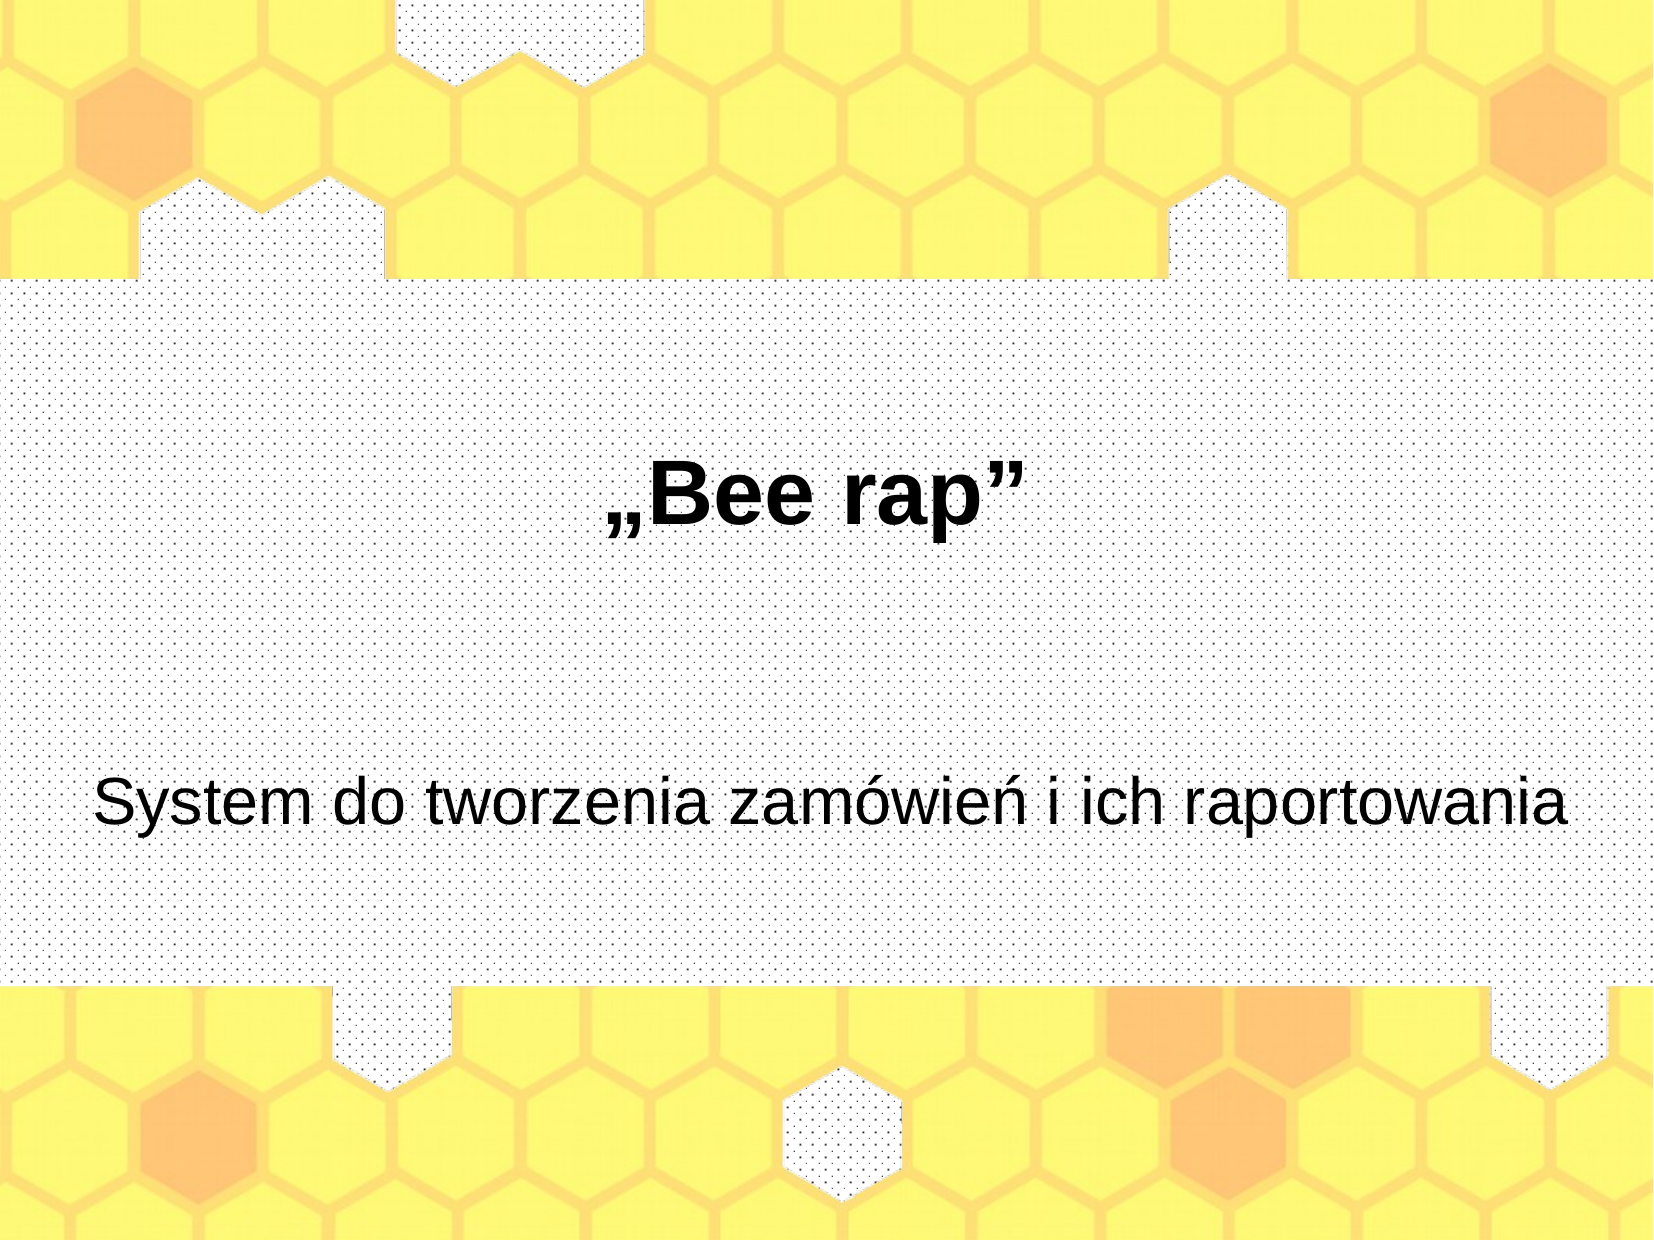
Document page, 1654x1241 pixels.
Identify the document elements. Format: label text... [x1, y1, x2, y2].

title „Bee rap” [71, 360, 1561, 627]
subtitle System do tworzenia zamówień i ich raportowania [86, 690, 1576, 914]
picture [0, 0, 1654, 1241]
